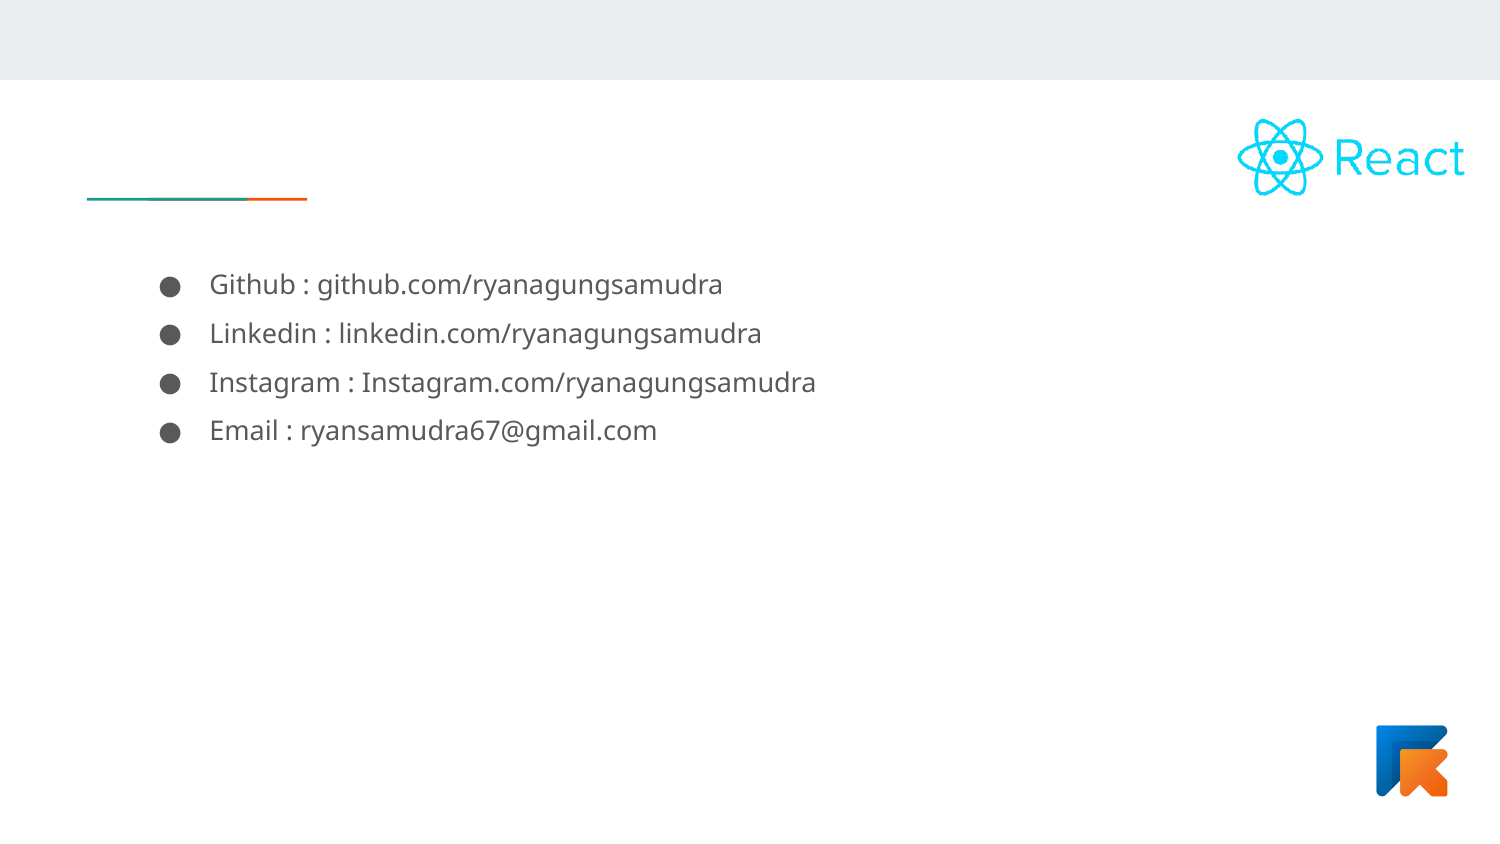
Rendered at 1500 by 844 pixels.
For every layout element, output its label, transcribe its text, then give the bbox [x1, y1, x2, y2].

picture [1237, 103, 1470, 217]
list Github : github.com/ryanagungsamudra Linkedin : linkedin.com/ryanagungsamudra Instagram : Instagram.com/ryanagungsamudra Email : ryansamudra67@gmail.com [119, 236, 1381, 608]
picture [1348, 711, 1476, 809]
